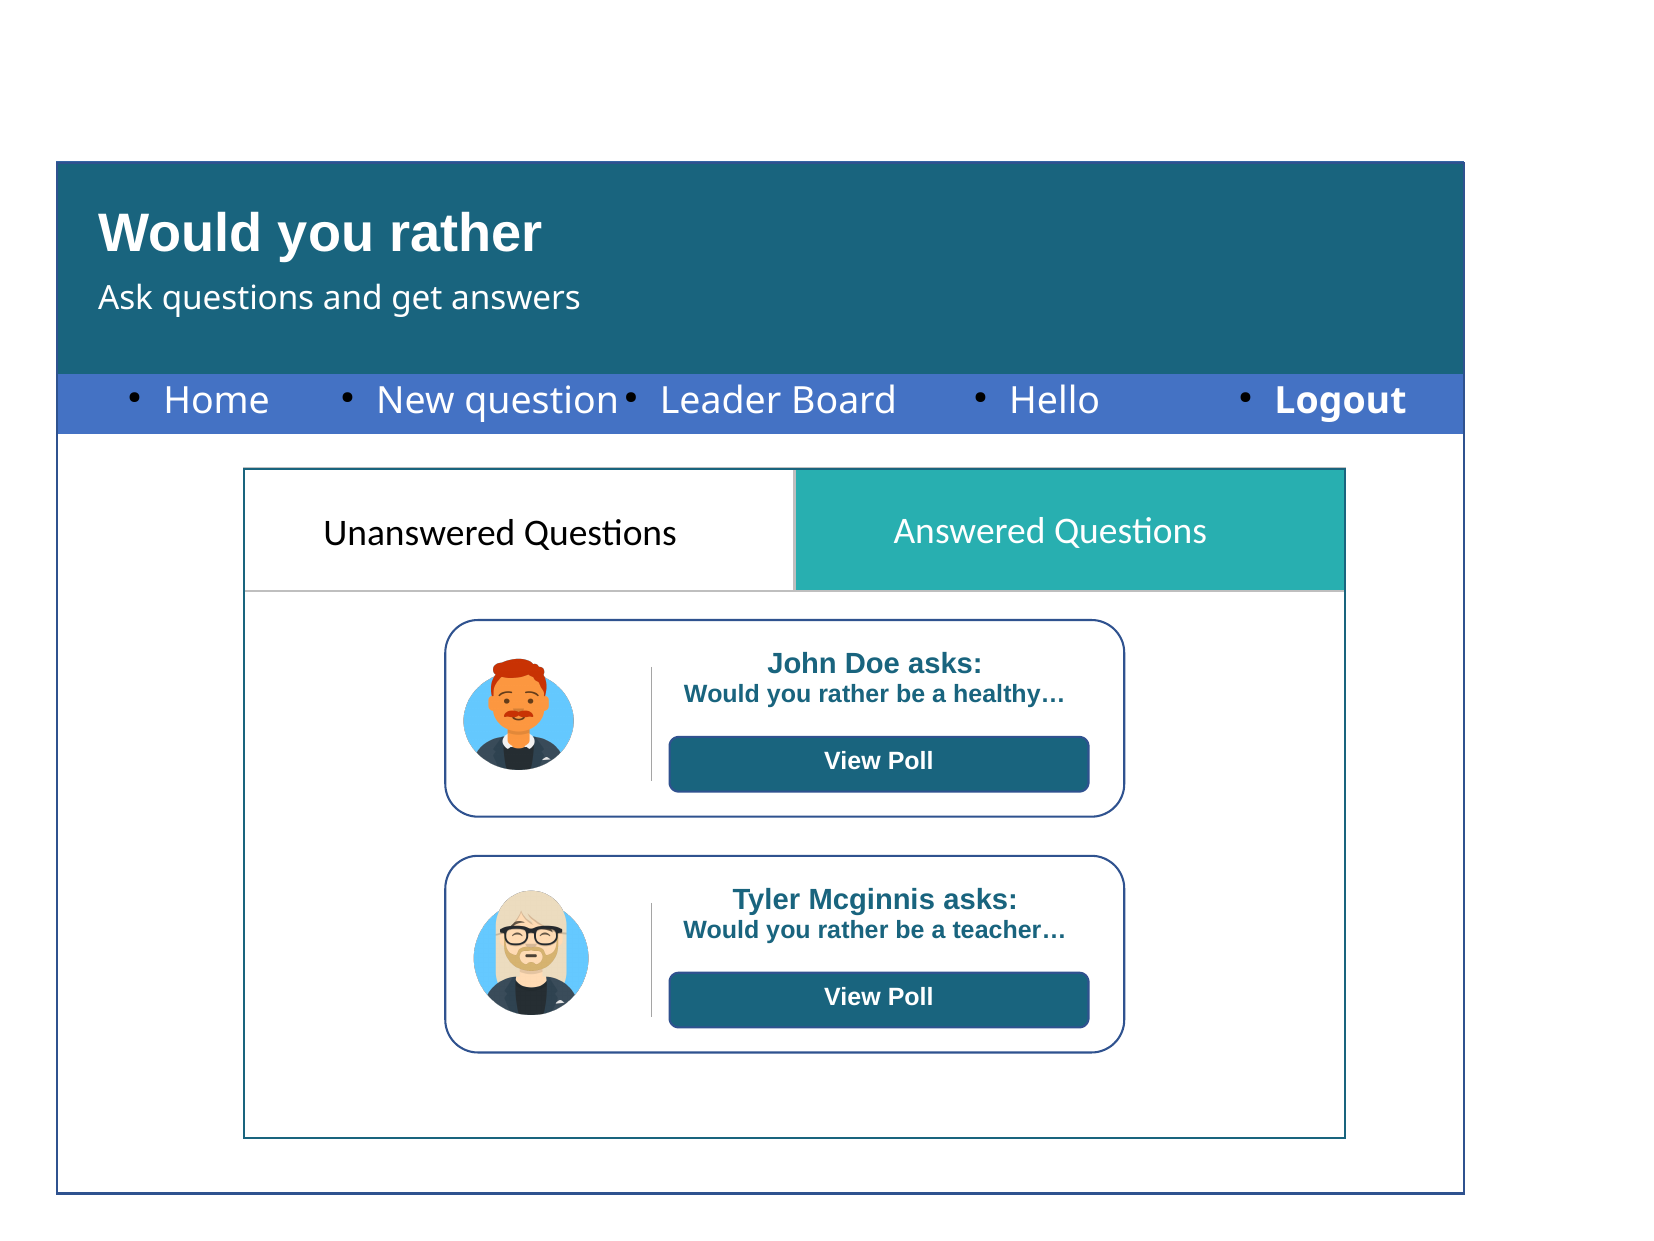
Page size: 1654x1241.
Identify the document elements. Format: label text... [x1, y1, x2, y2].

text_box Answered Questions [878, 498, 1285, 560]
text_box [669, 972, 1089, 1028]
text_box Tyler Mcginnis asks: Would you rather be a teacher… [633, 875, 1118, 954]
table_header Hello [901, 374, 1182, 434]
table_header New question [339, 374, 620, 434]
text_box [669, 736, 1089, 792]
text_box View Poll [809, 975, 961, 1020]
picture [458, 655, 579, 770]
table_header Logout [1182, 374, 1463, 434]
text_box Would you rather [83, 194, 698, 266]
text_box [58, 164, 1463, 374]
text_box Ask questions and get answers [83, 266, 955, 374]
text_box Unanswered Questions [308, 500, 715, 561]
table_header Home [58, 374, 339, 434]
text_box John Doe asks: Would you rather be a healthy… [633, 639, 1118, 718]
text_box [795, 470, 1344, 591]
picture [468, 882, 594, 1015]
text_box View Poll [809, 739, 961, 784]
text_box [245, 470, 794, 591]
table_header Leader Board [620, 374, 901, 434]
